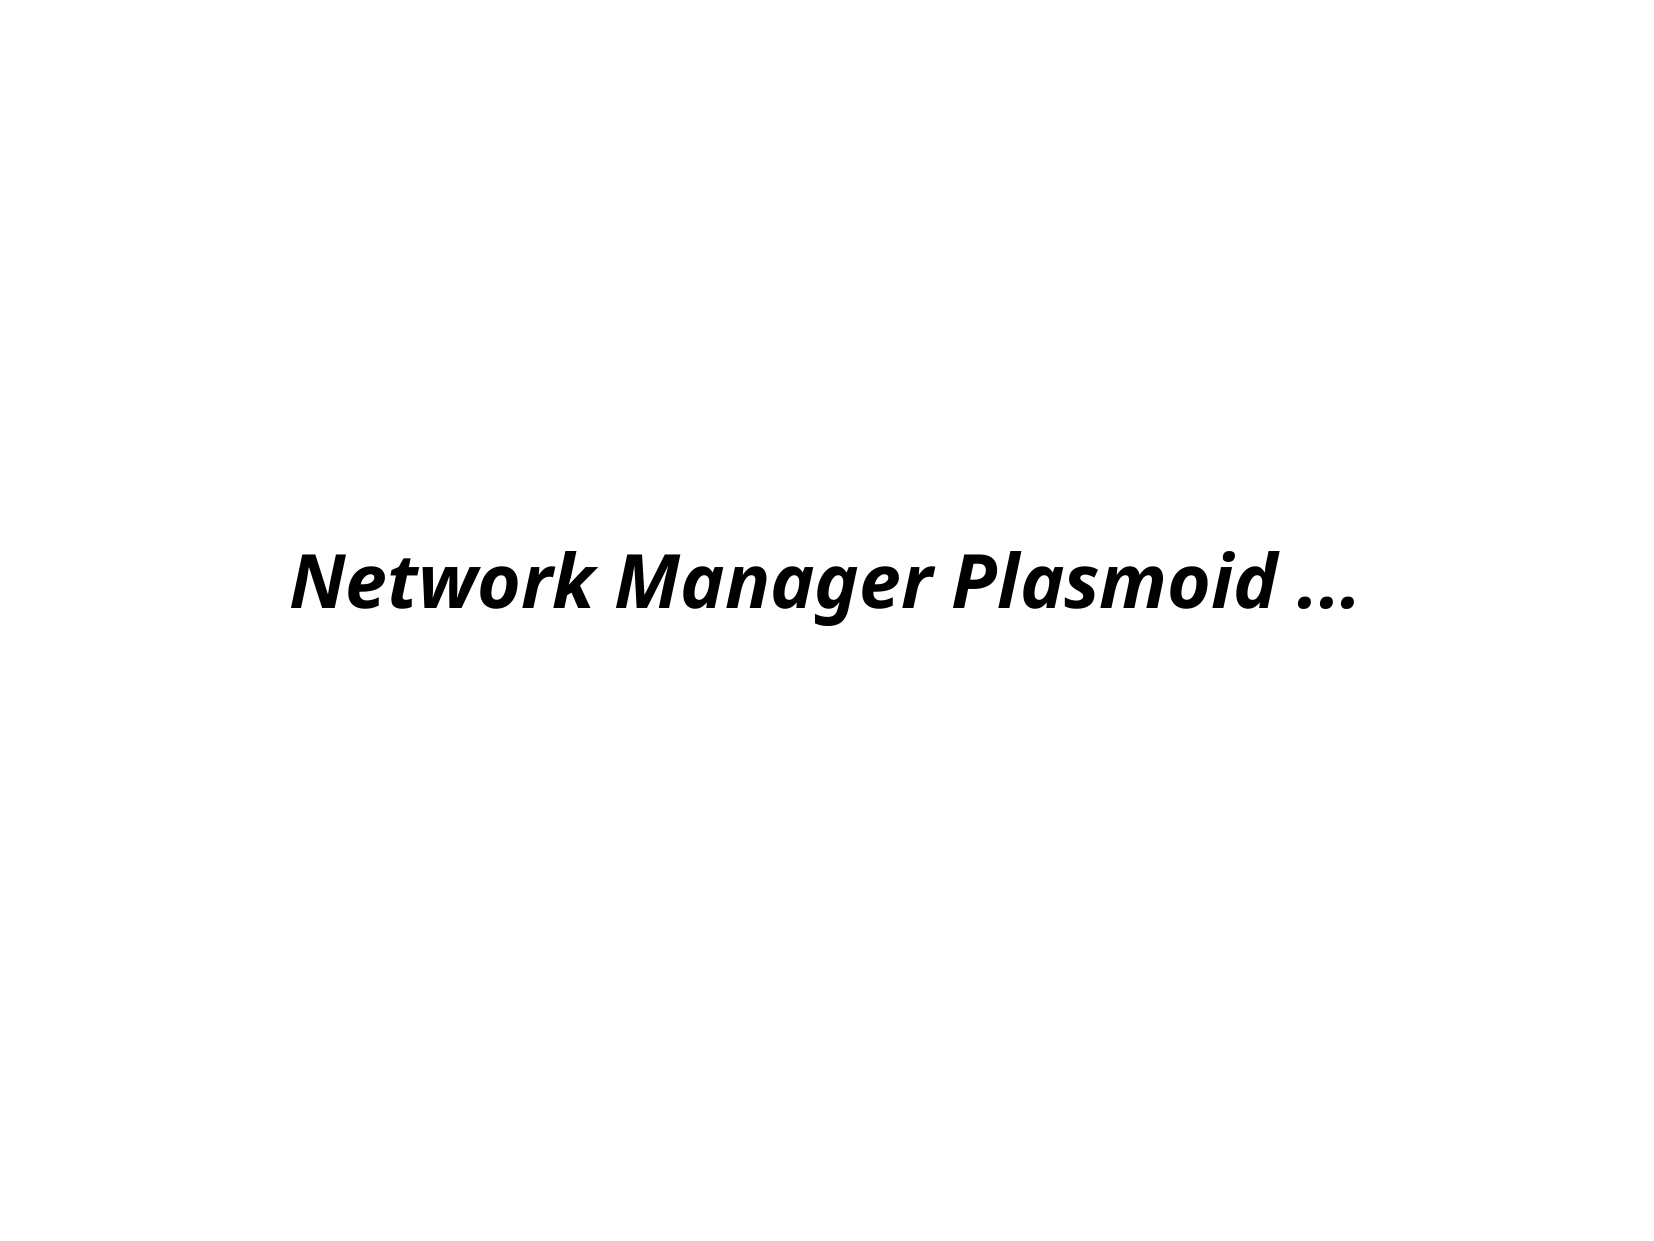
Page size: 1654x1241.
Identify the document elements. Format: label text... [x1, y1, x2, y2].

subtitle Network Manager Plasmoid ... [82, 49, 1571, 1109]
